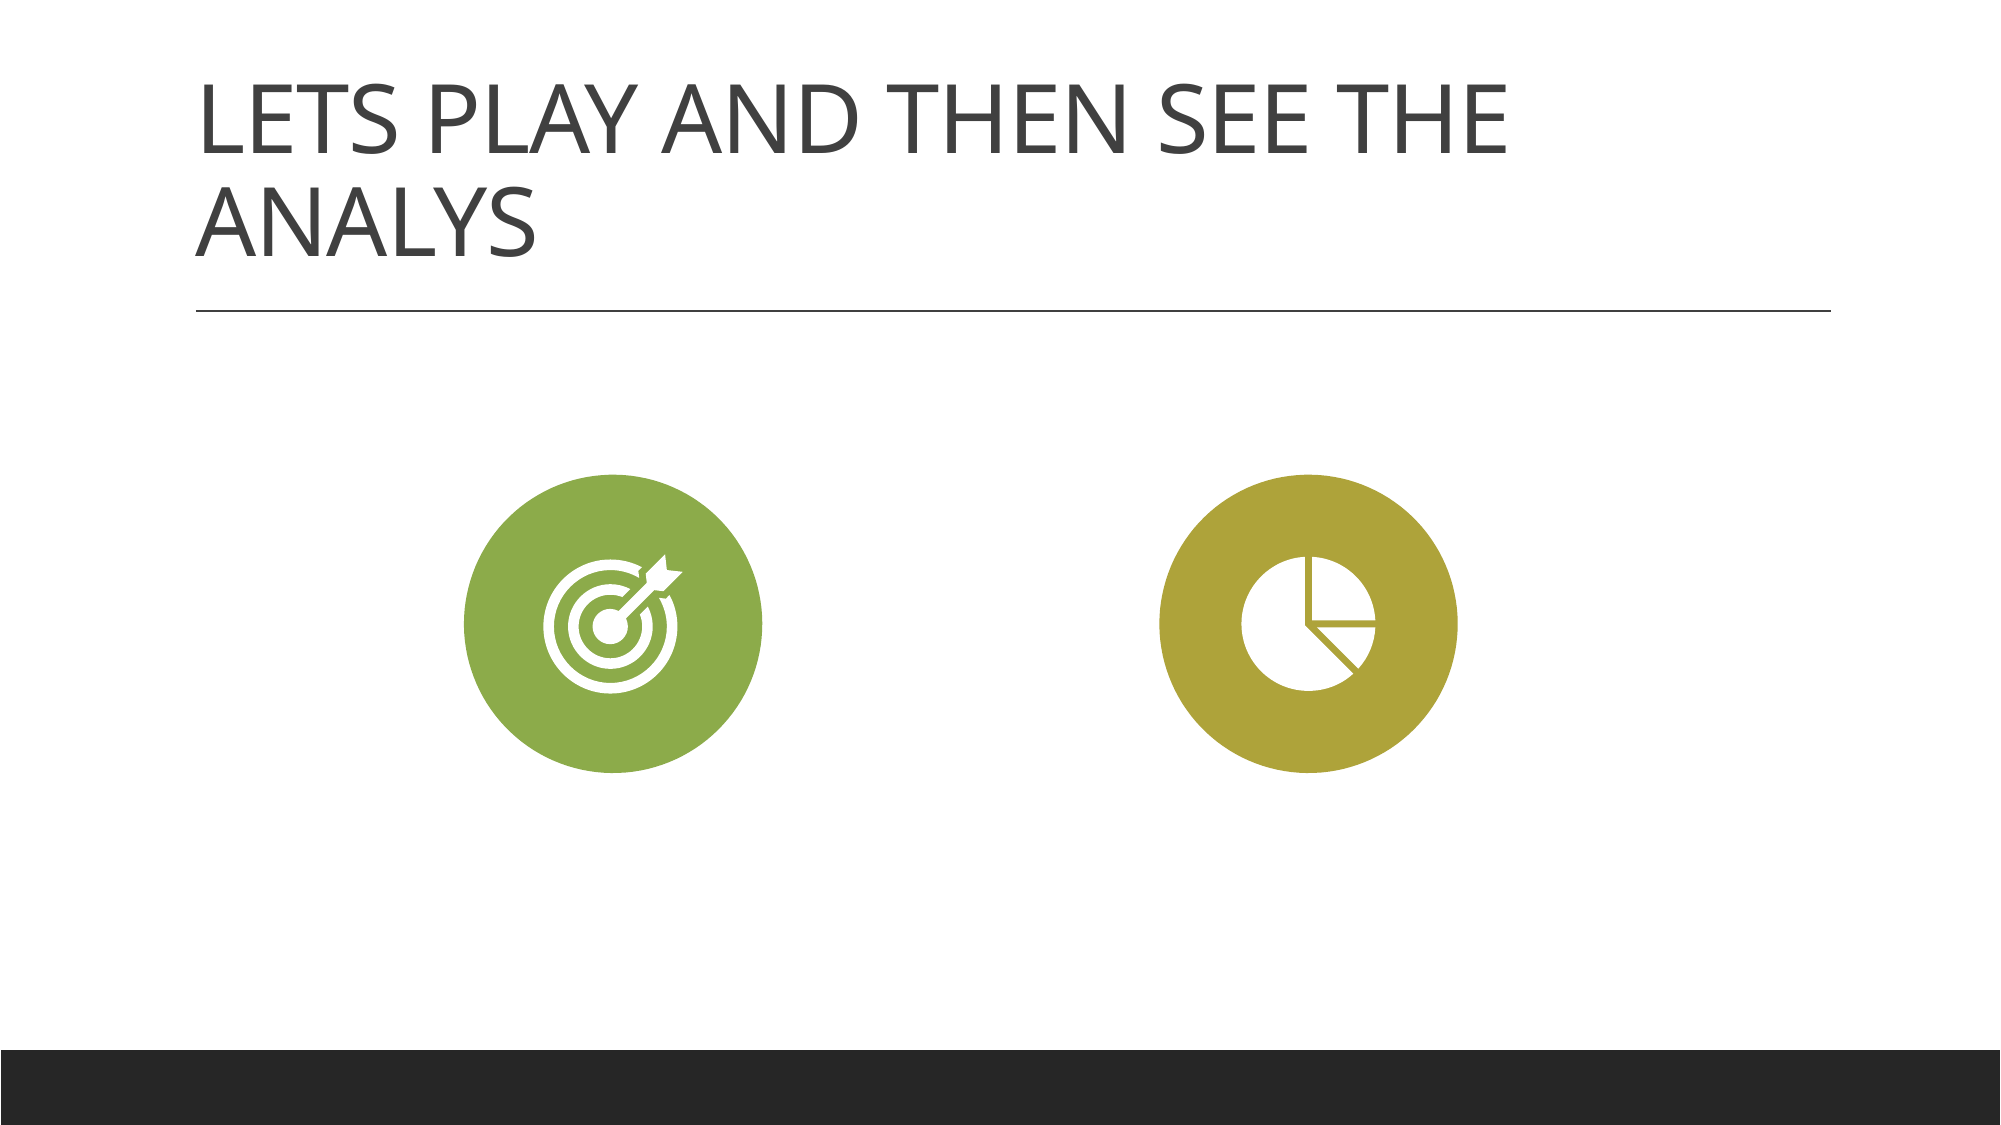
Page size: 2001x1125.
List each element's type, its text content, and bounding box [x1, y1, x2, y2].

text_box [1159, 474, 1458, 774]
text_box [463, 474, 763, 774]
title LETS PLAY AND THEN SEE THE ANALYS [180, 47, 1831, 286]
